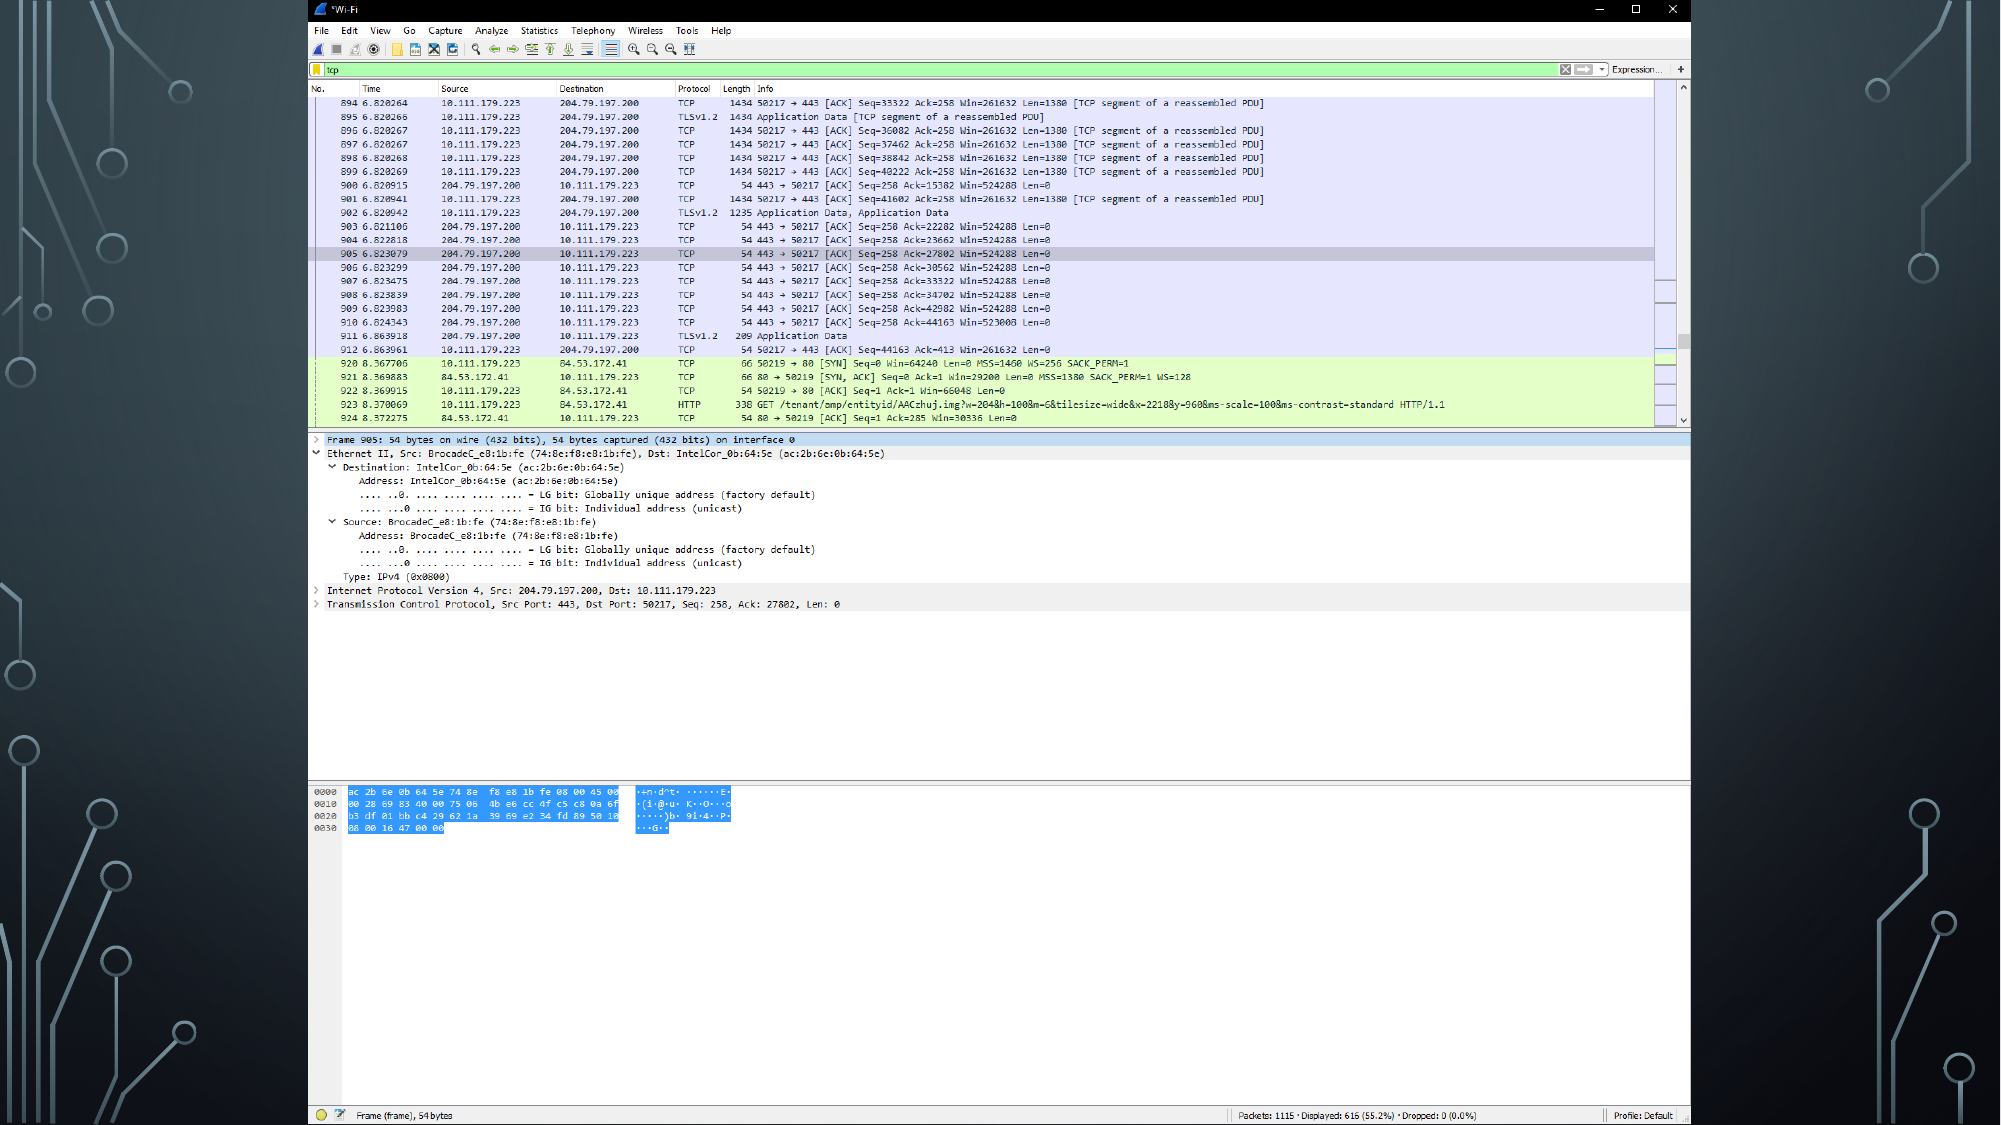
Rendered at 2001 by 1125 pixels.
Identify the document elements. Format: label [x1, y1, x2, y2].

picture [308, 0, 1691, 1125]
